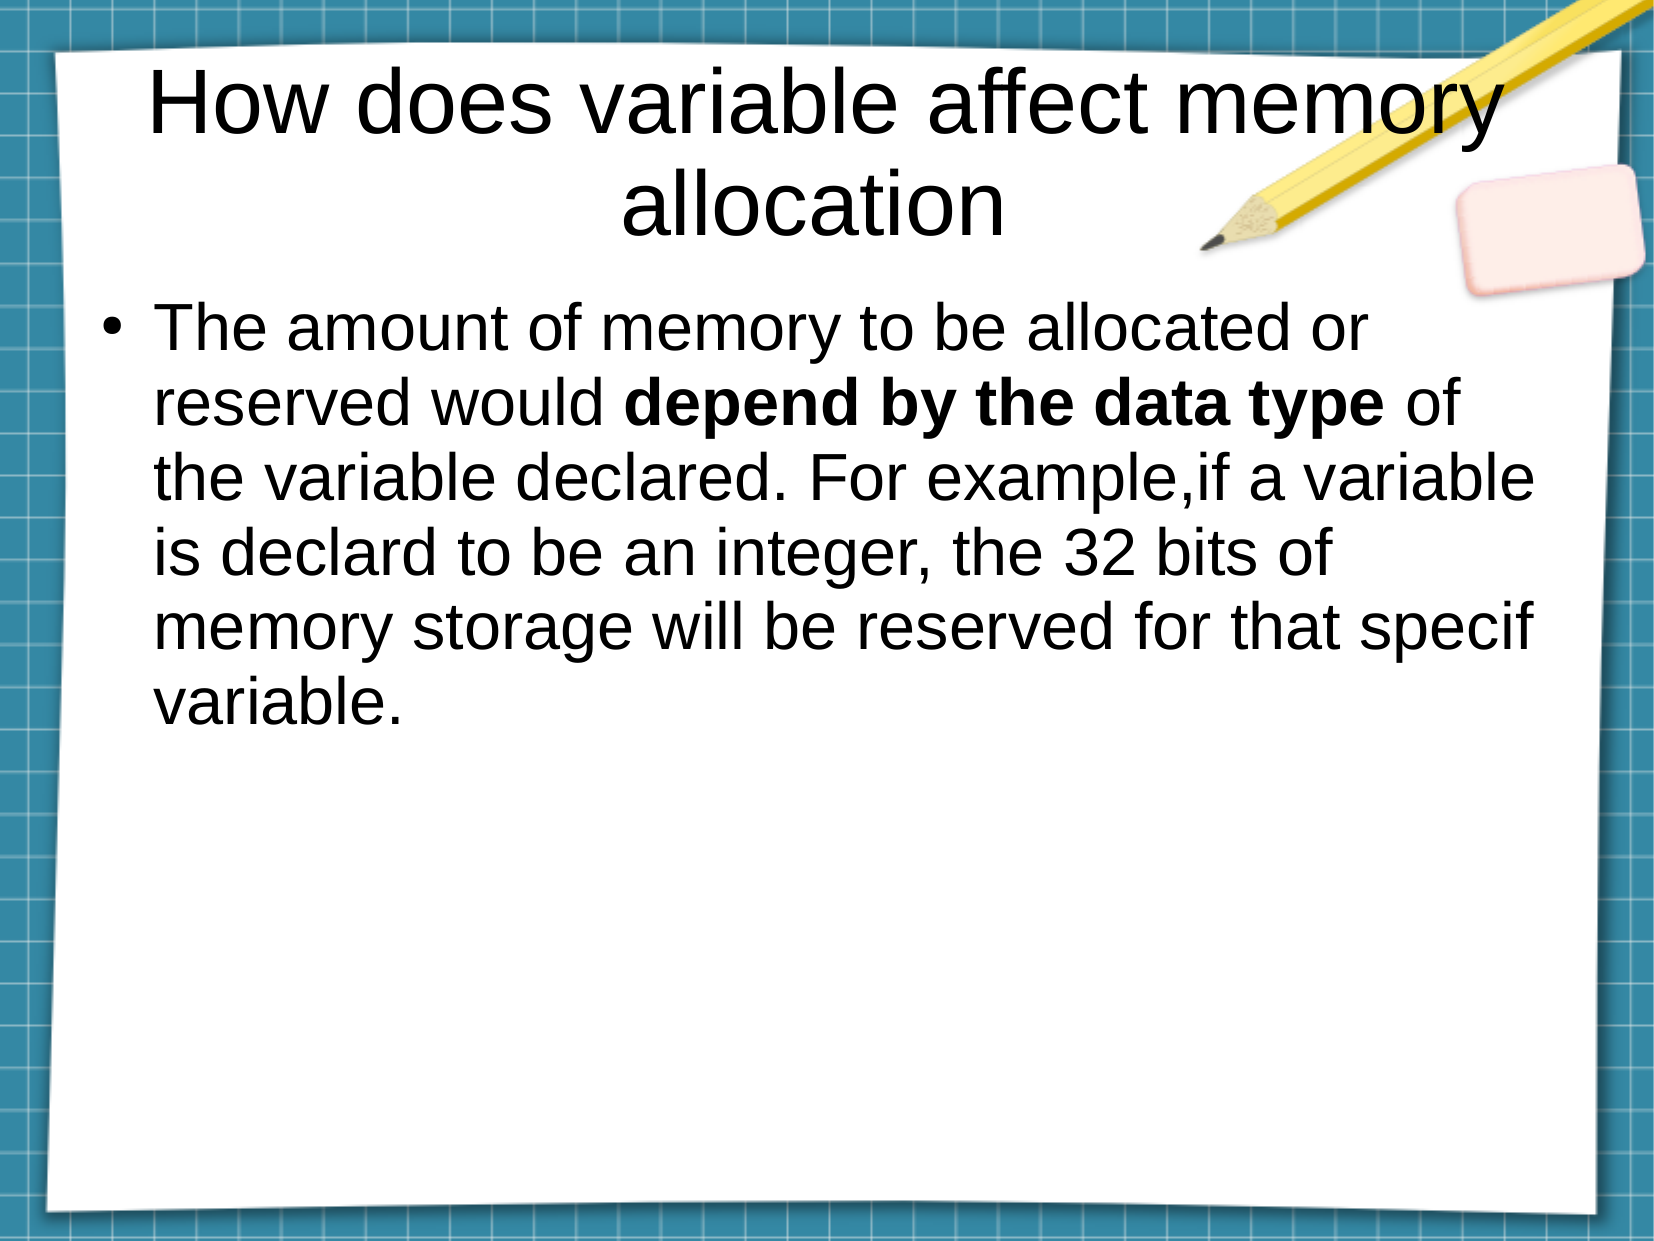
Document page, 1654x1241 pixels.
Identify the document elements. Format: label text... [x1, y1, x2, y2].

picture [0, 0, 1654, 1241]
list The amount of memory to be allocated or reserved would depend by the data type of the variable declared. For example,if a variable is declard to be an integer, the 32 bits of memory storage will be reserved for that specif variable. [82, 290, 1571, 1010]
title How does variable affect memory allocation [82, 49, 1571, 257]
